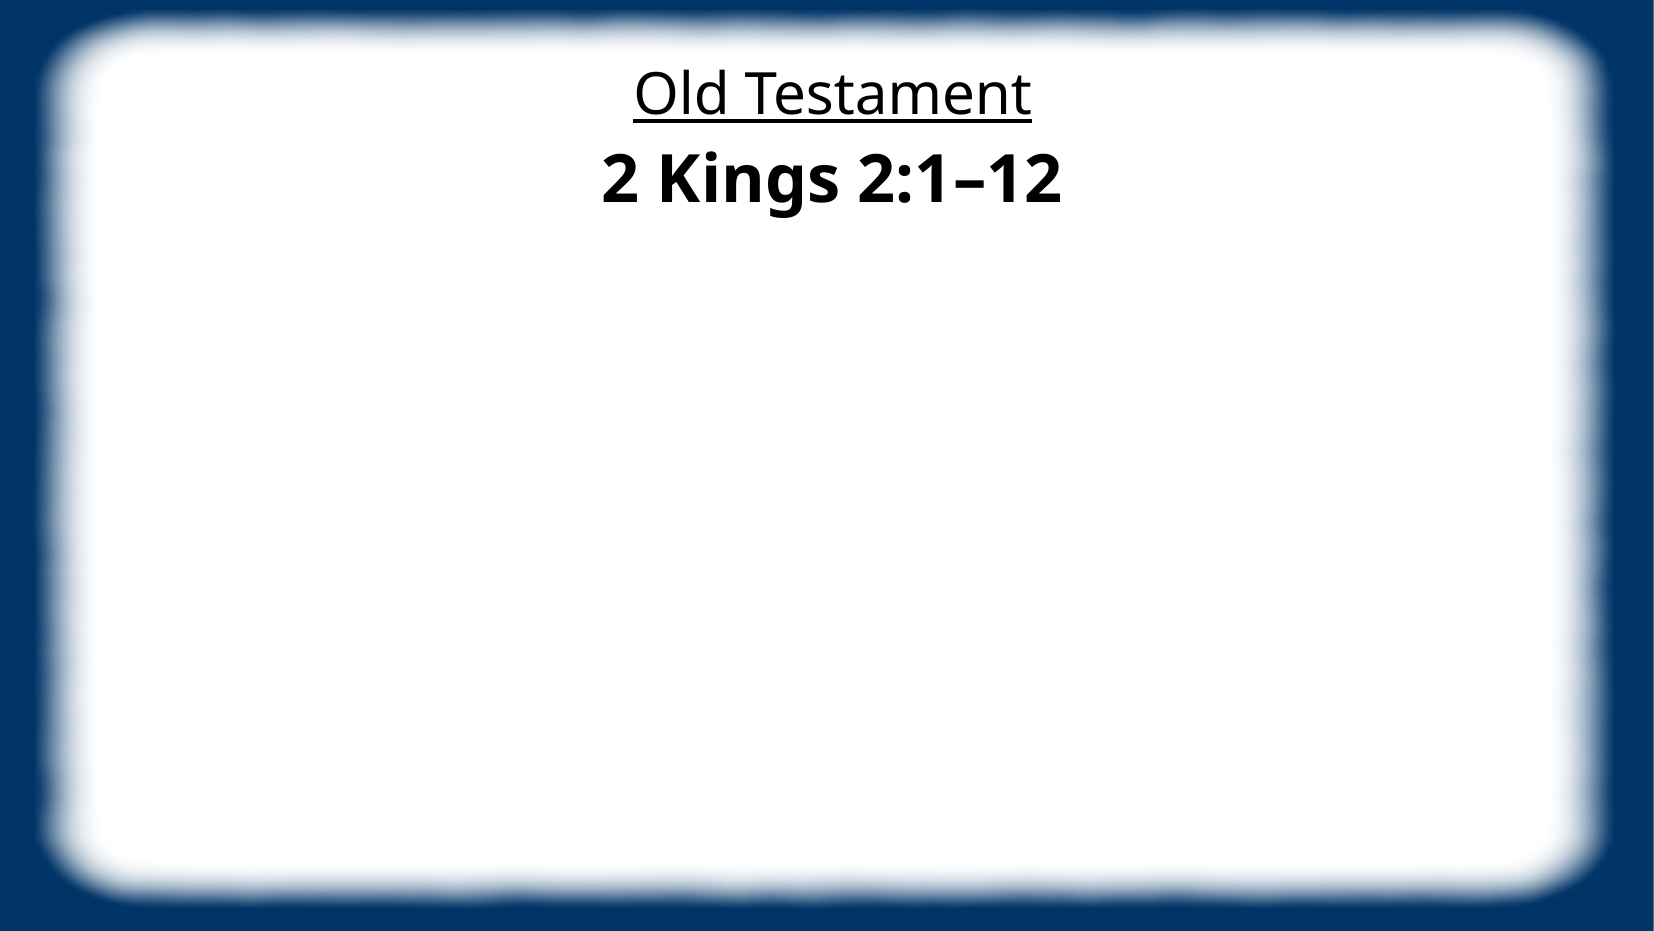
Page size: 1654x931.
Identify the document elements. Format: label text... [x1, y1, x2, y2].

picture [0, 0, 1654, 931]
text_box Old Testament 2 Kings 2:1–12 [75, 45, 1591, 226]
